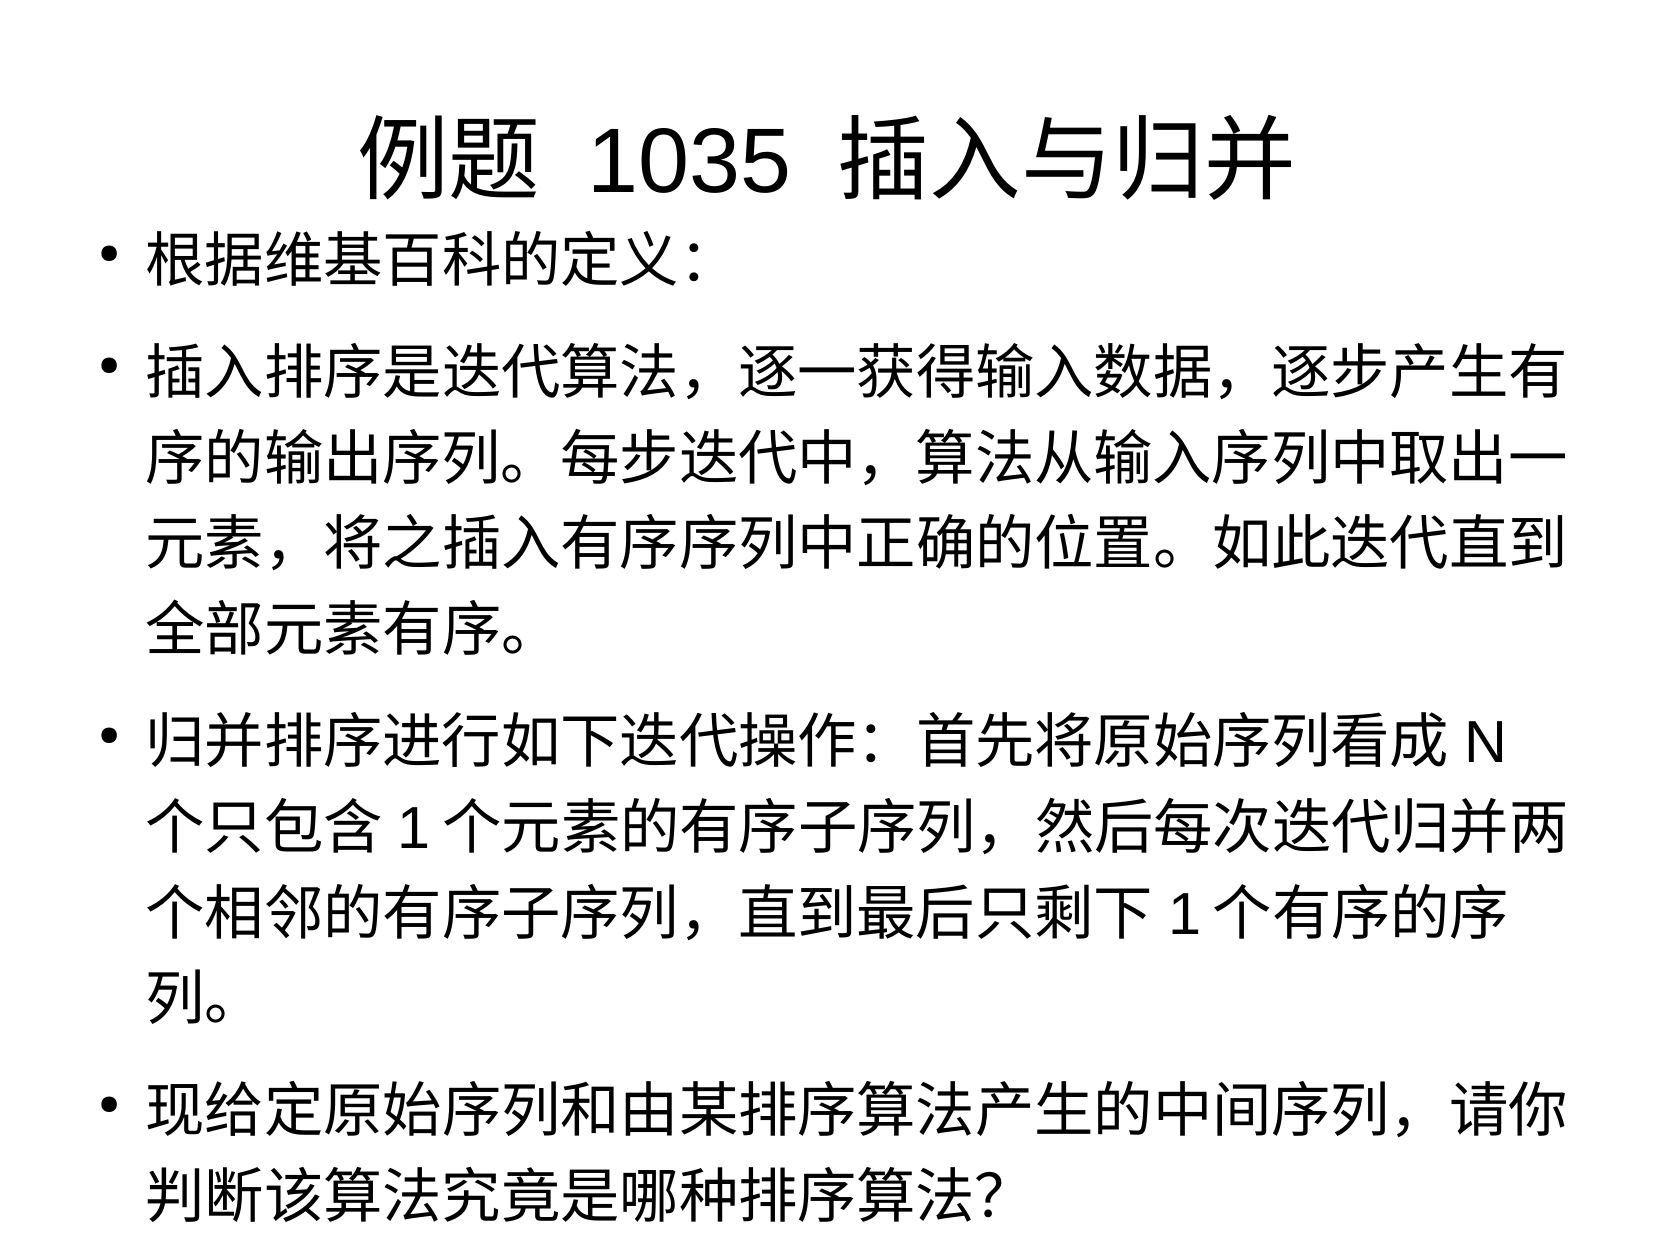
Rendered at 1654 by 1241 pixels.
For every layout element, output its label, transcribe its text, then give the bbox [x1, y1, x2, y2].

title 例题 1035 插入与归并 [82, 49, 1571, 212]
list 根据维基百科的定义： 插入排序是迭代算法，逐一获得输入数据，逐步产生有序的输出序列。每步迭代中，算法从输入序列中取出一元素，将之插入有序序列中正确的位置。如此迭代直到全部元素有序。 归并排序进行如下迭代操作：首先将原始序列看成N个只包含1个元素的有序子序列，然后每次迭代归并两个相邻的有序子序列，直到最后只剩下1个有序的序列。 现给定原始序列和由某排序算法产生的中间序列，请你判断该算法究竟是哪种排序算法？ [82, 212, 1571, 1241]
